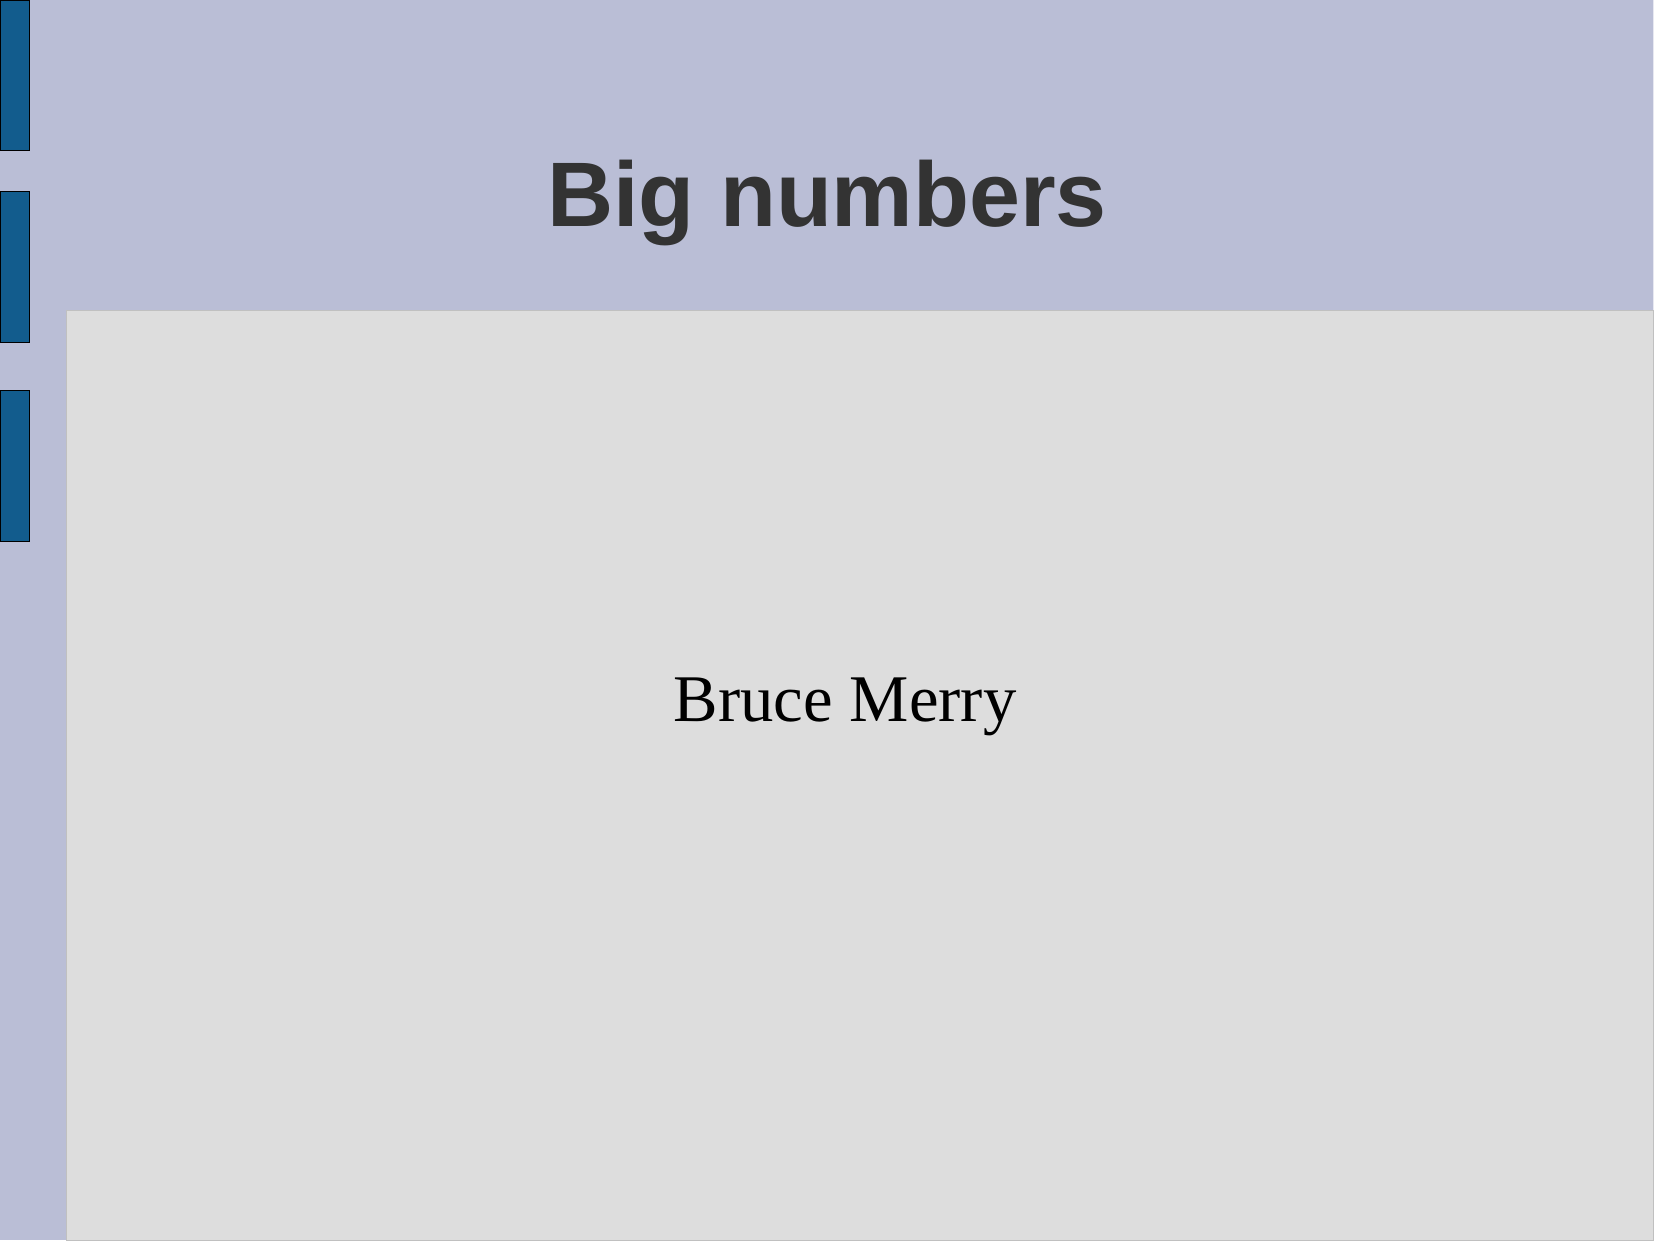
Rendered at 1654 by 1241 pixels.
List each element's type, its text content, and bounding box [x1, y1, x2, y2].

title Big numbers [121, 91, 1534, 299]
subtitle Bruce Merry [121, 344, 1534, 1127]
